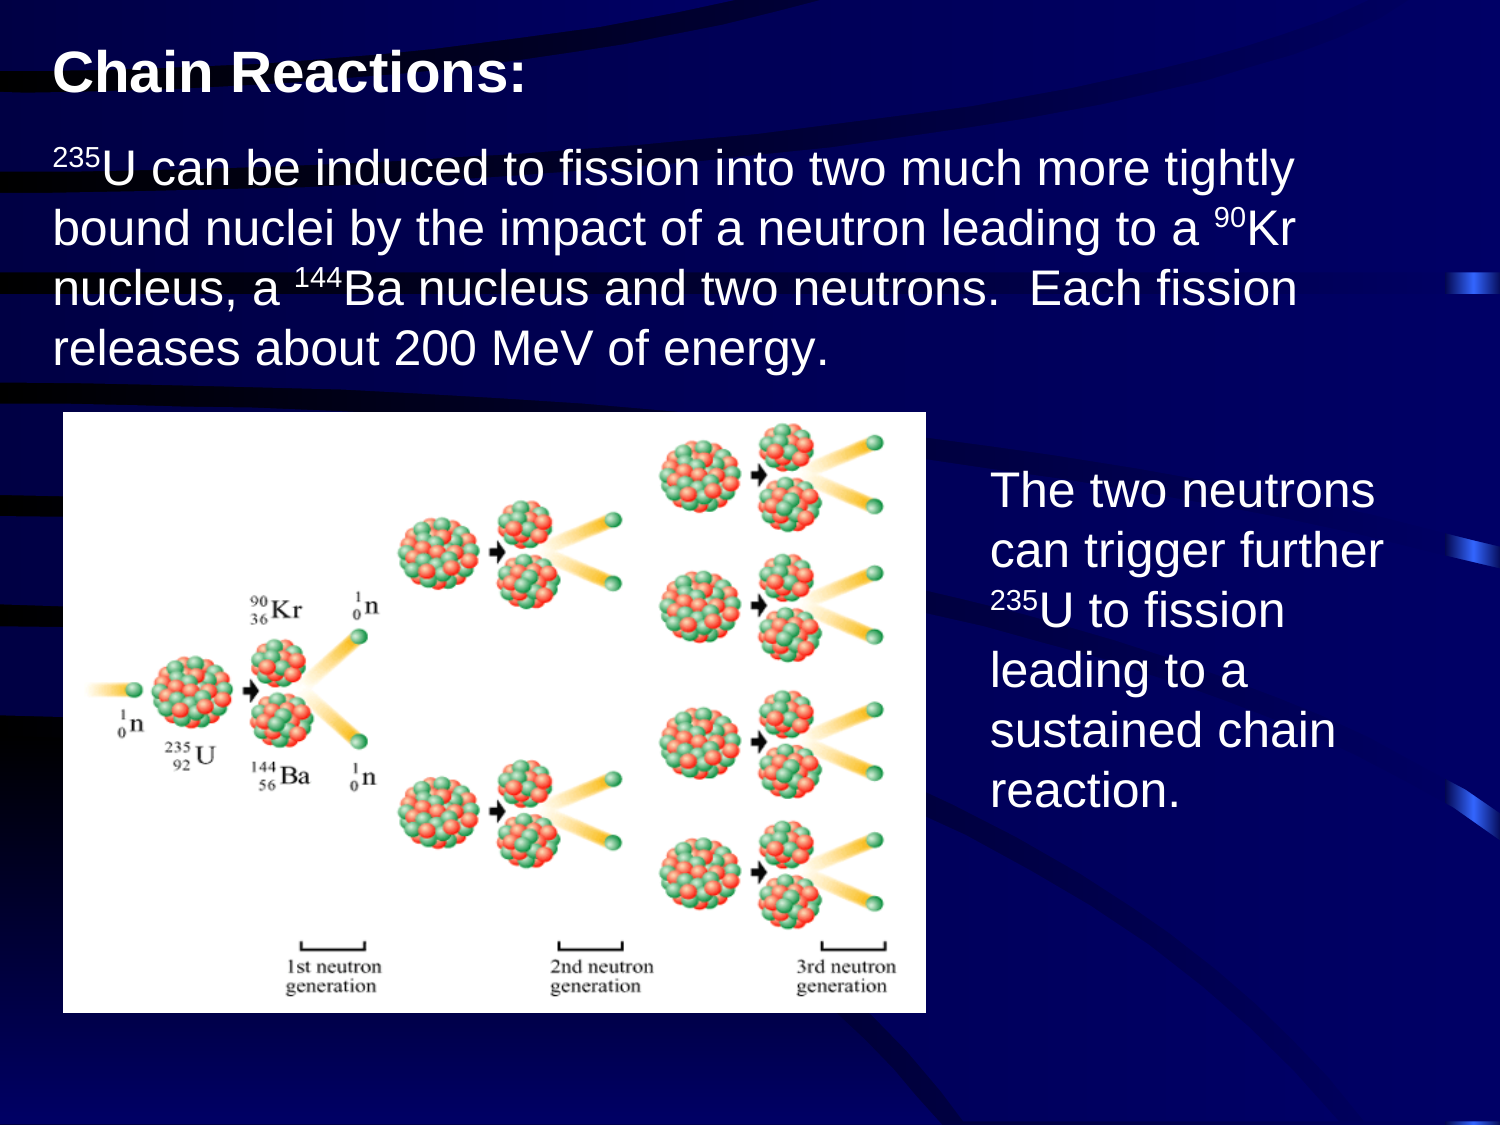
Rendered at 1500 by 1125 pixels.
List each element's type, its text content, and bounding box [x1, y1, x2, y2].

text_box The two neutrons can trigger further 235U to fission leading to a sustained chain reaction. [975, 450, 1463, 825]
text_box Chain Reactions: 235U can be induced to fission into two much more tightly bound nuclei by the impact of a neutron leading to a 90Kr nucleus, a 144Ba nucleus and two neutrons. Each fission releases about 200 MeV of energy. [37, 26, 1463, 383]
picture [63, 412, 926, 1013]
